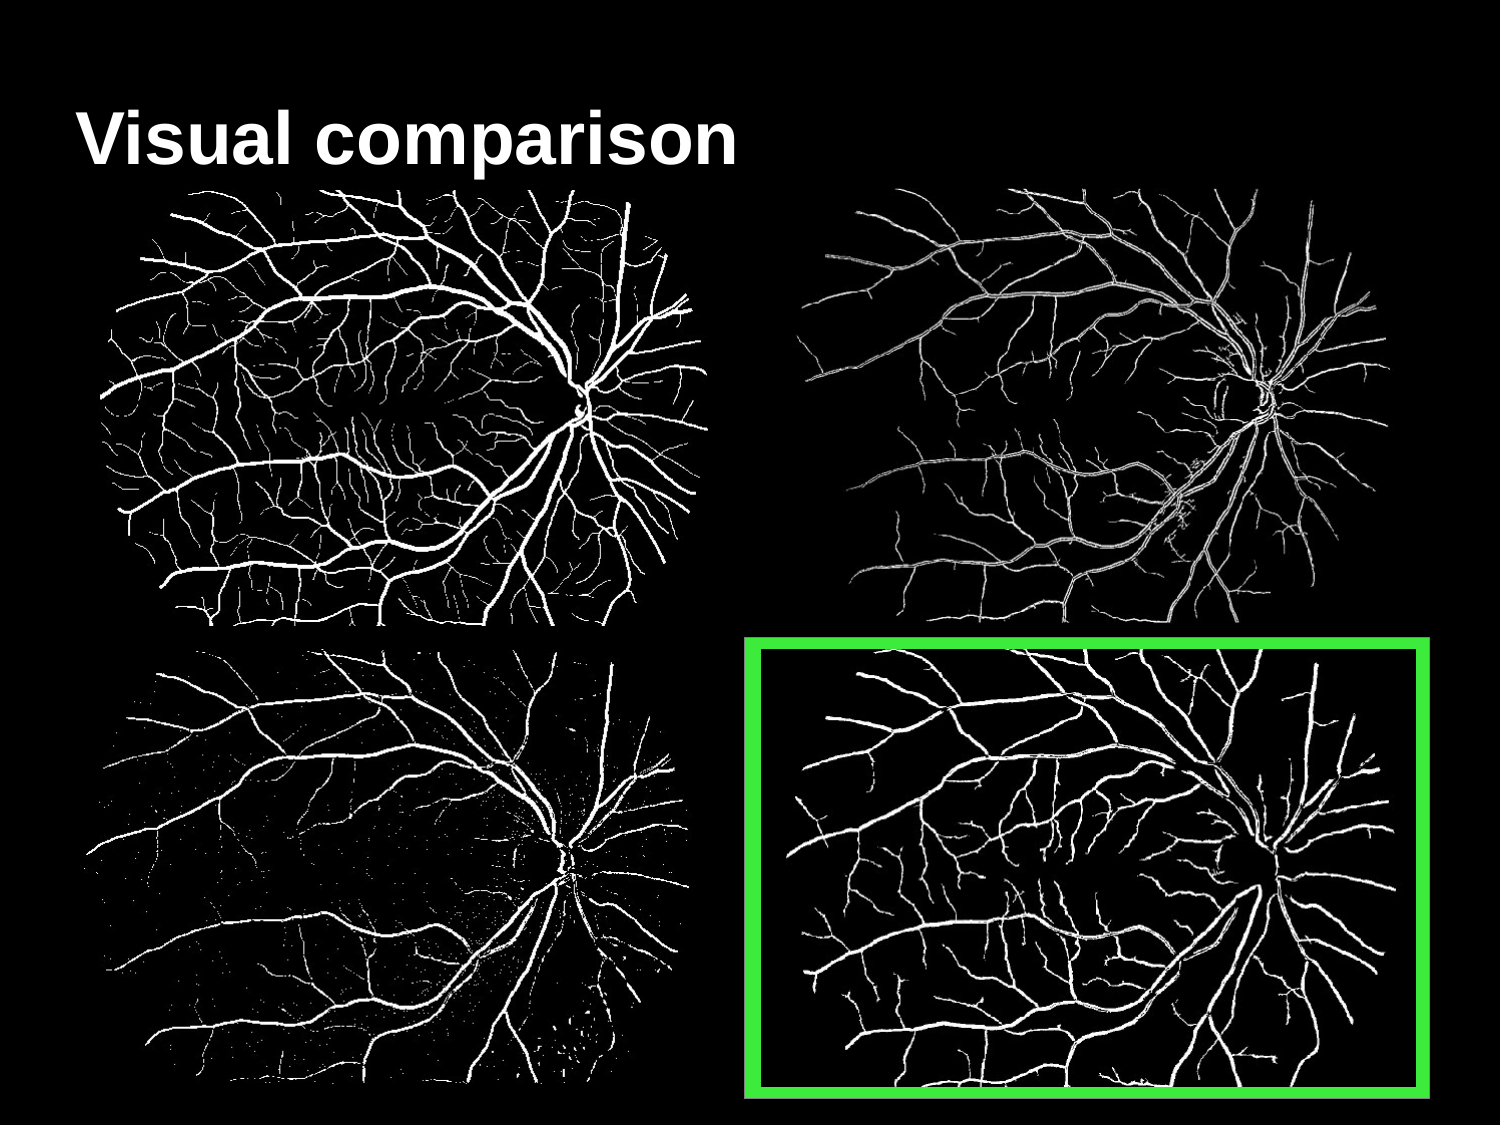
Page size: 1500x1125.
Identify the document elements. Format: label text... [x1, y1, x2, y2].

picture [760, 188, 1412, 624]
picture [75, 190, 729, 626]
title Visual comparison [75, 45, 1425, 233]
picture [761, 649, 1416, 1087]
picture [59, 649, 713, 1084]
text_box [744, 637, 1430, 1099]
